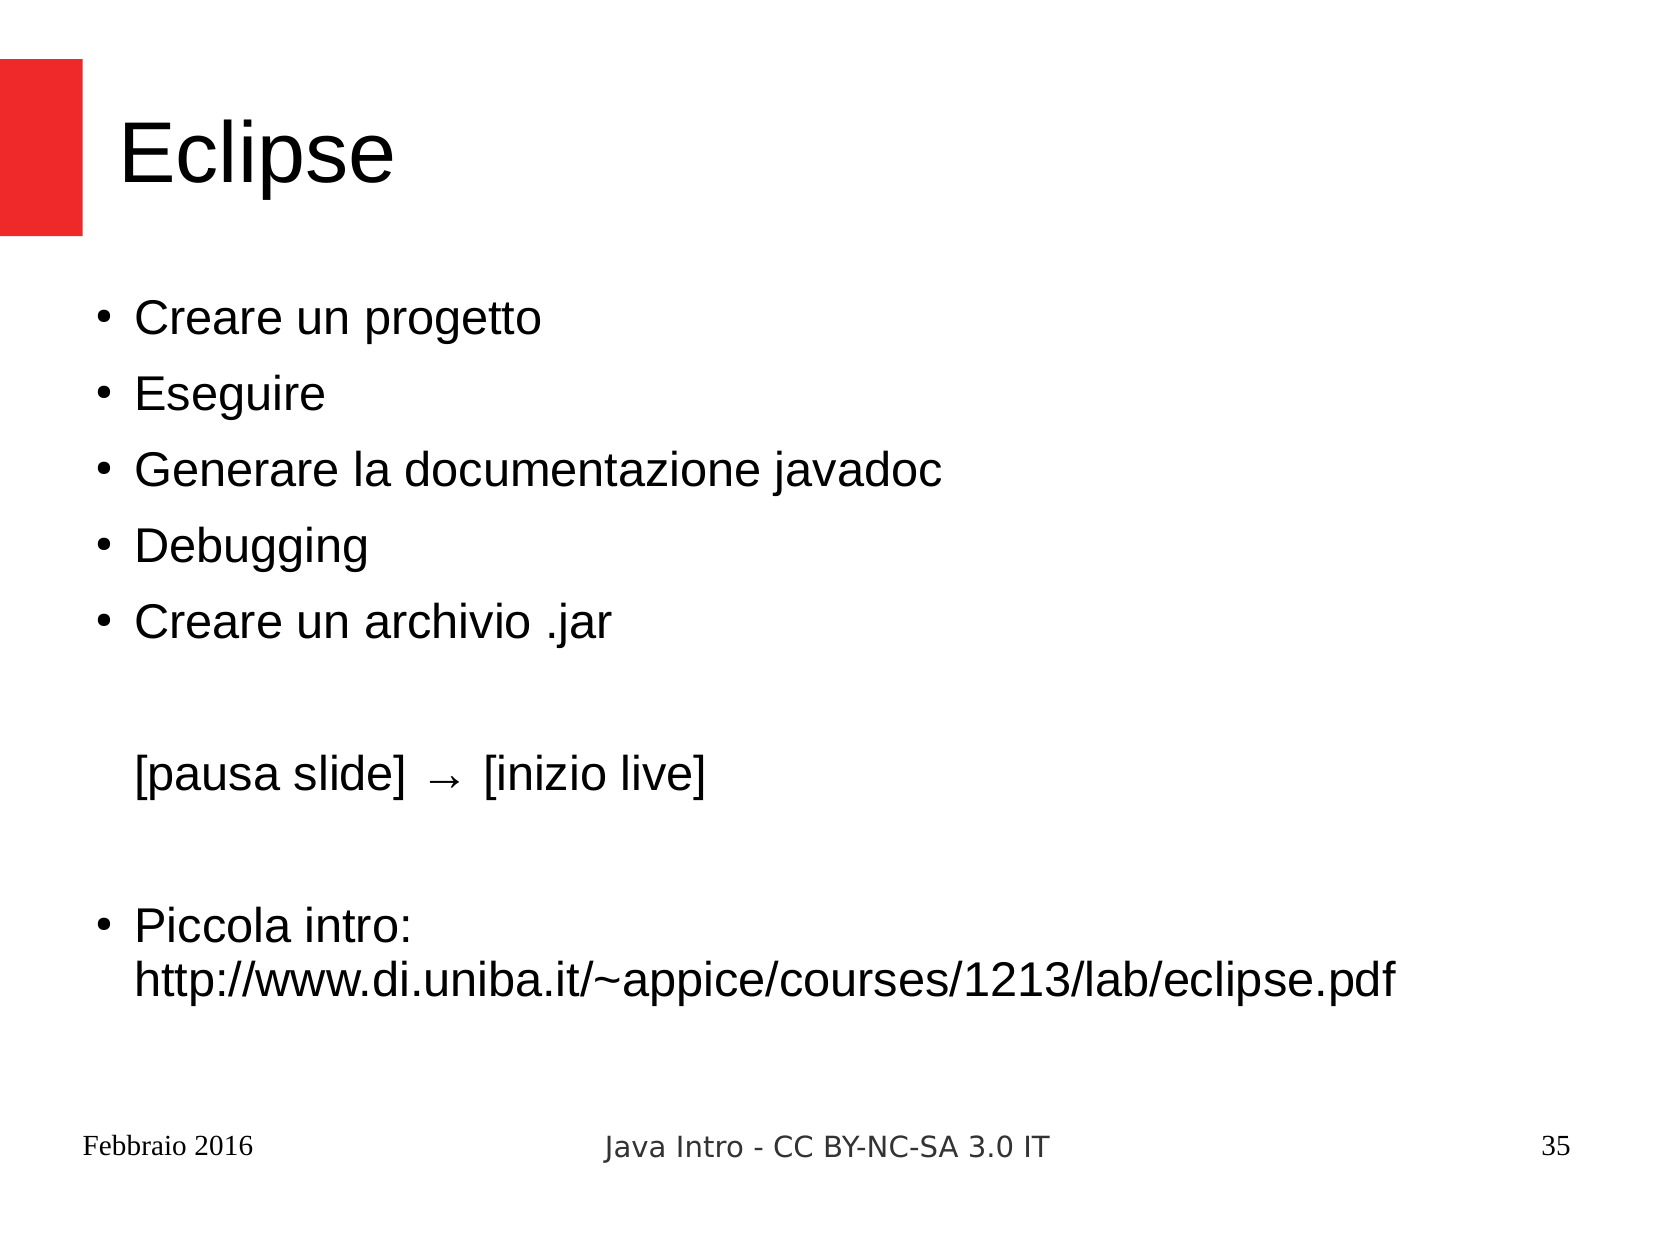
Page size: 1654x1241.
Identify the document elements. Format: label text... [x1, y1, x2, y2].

title Eclipse [118, 49, 1607, 257]
list Creare un progetto Eseguire Generare la documentazione javadoc Debugging Creare un archivio .jar [pausa slide] → [inizio live] Piccola intro: http://www.di.uniba.it/~appice/courses/1213/lab/eclipse.pdf [82, 290, 1571, 1010]
